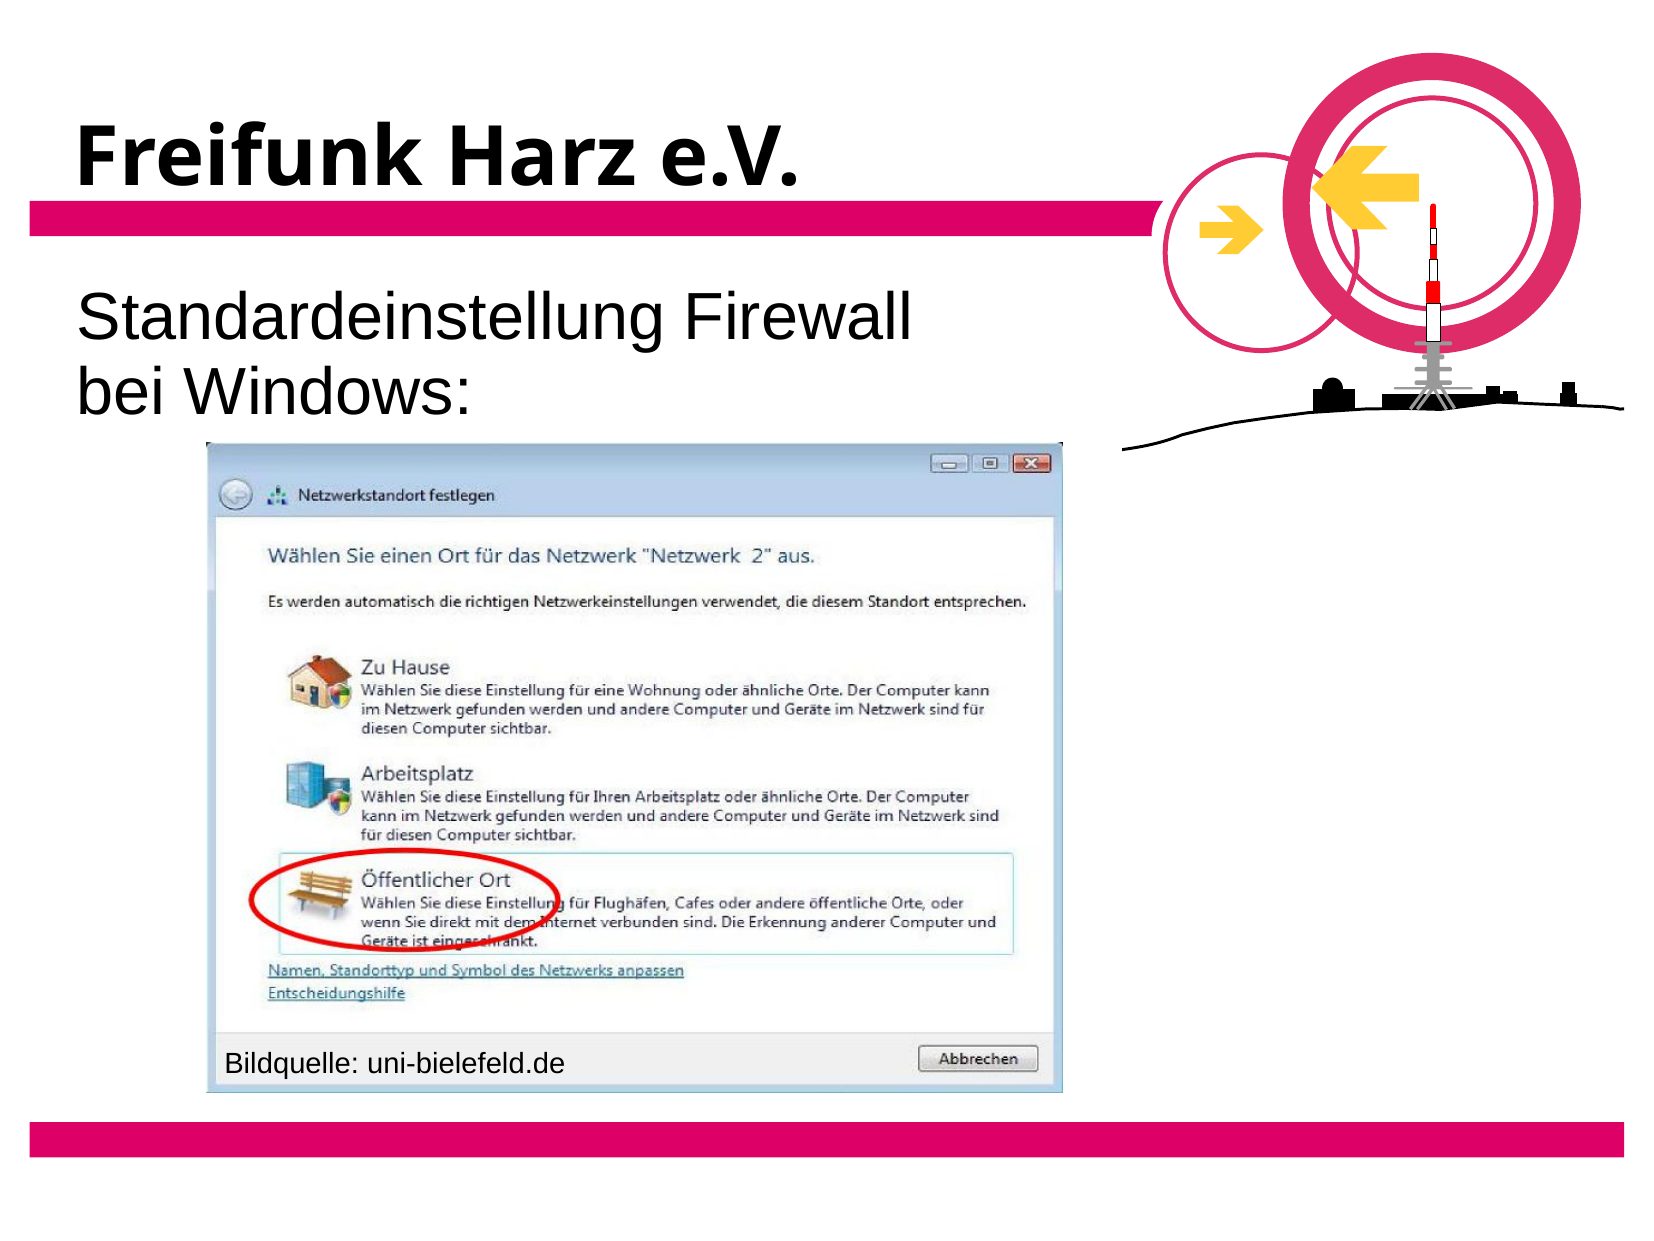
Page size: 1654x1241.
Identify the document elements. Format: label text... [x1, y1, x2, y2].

text_box Bildquelle: uni-bielefeld.de [224, 1003, 1211, 1123]
subtitle Standardeinstellung Firewall bei Windows: [76, 279, 1063, 430]
picture [206, 442, 1063, 1093]
